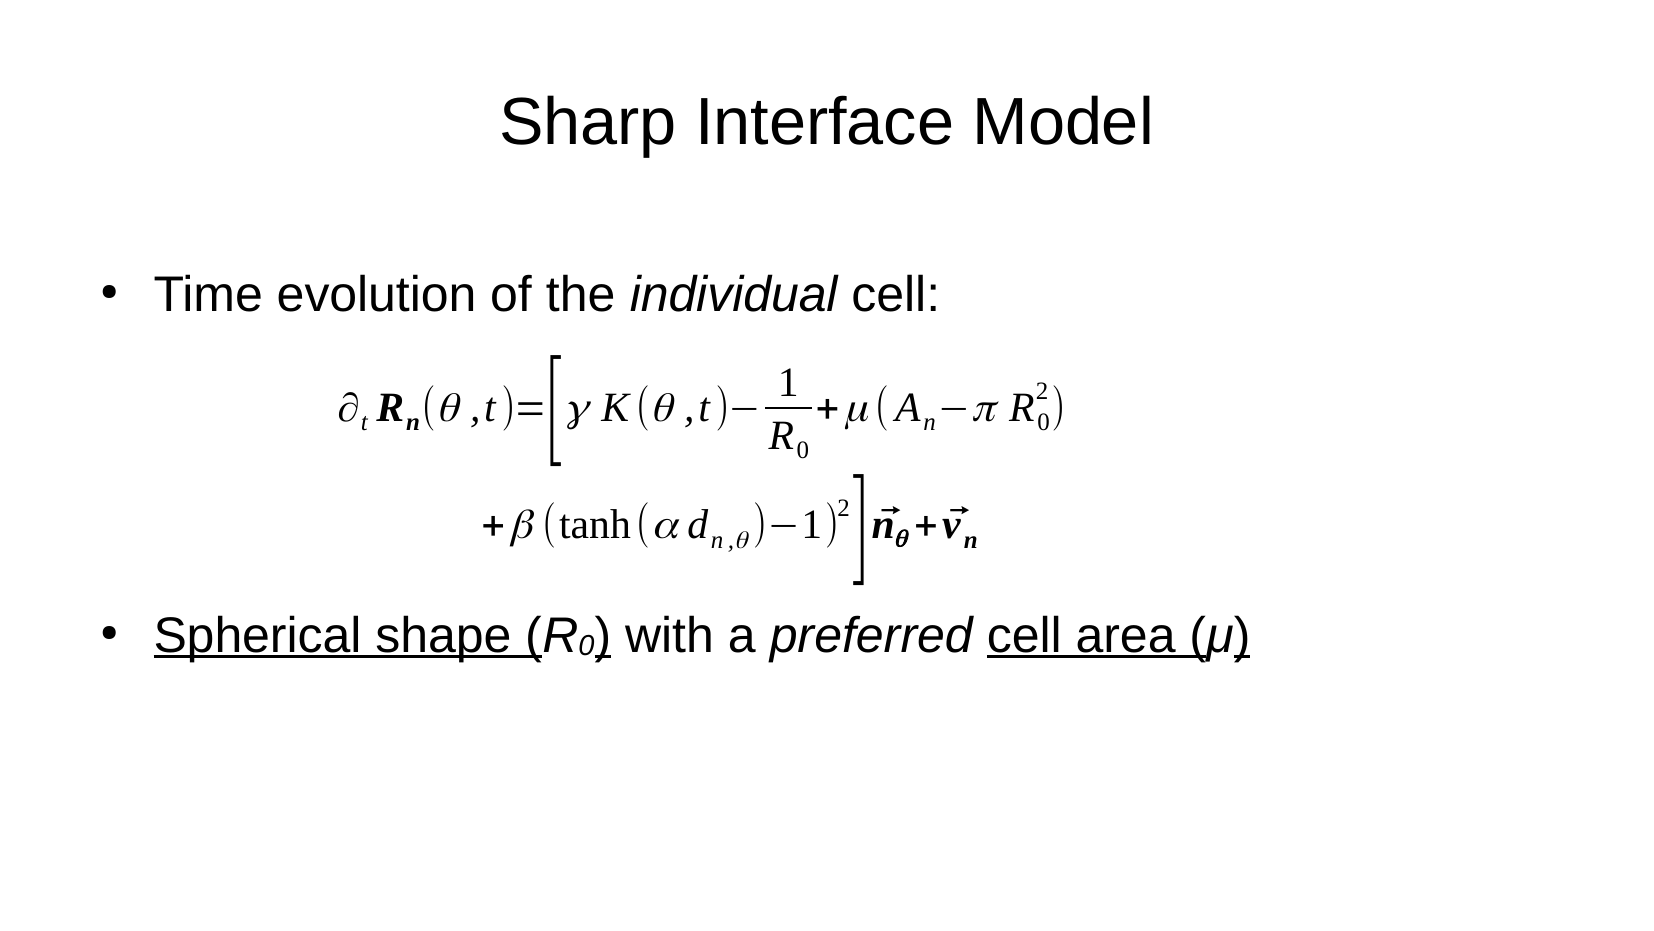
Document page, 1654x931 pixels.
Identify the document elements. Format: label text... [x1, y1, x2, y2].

chart [337, 354, 1067, 588]
list Time evolution of the individual cell: Spherical shape (R0) with a preferred cell area (μ) [82, 265, 1571, 758]
title Sharp Interface Model [82, 37, 1571, 207]
